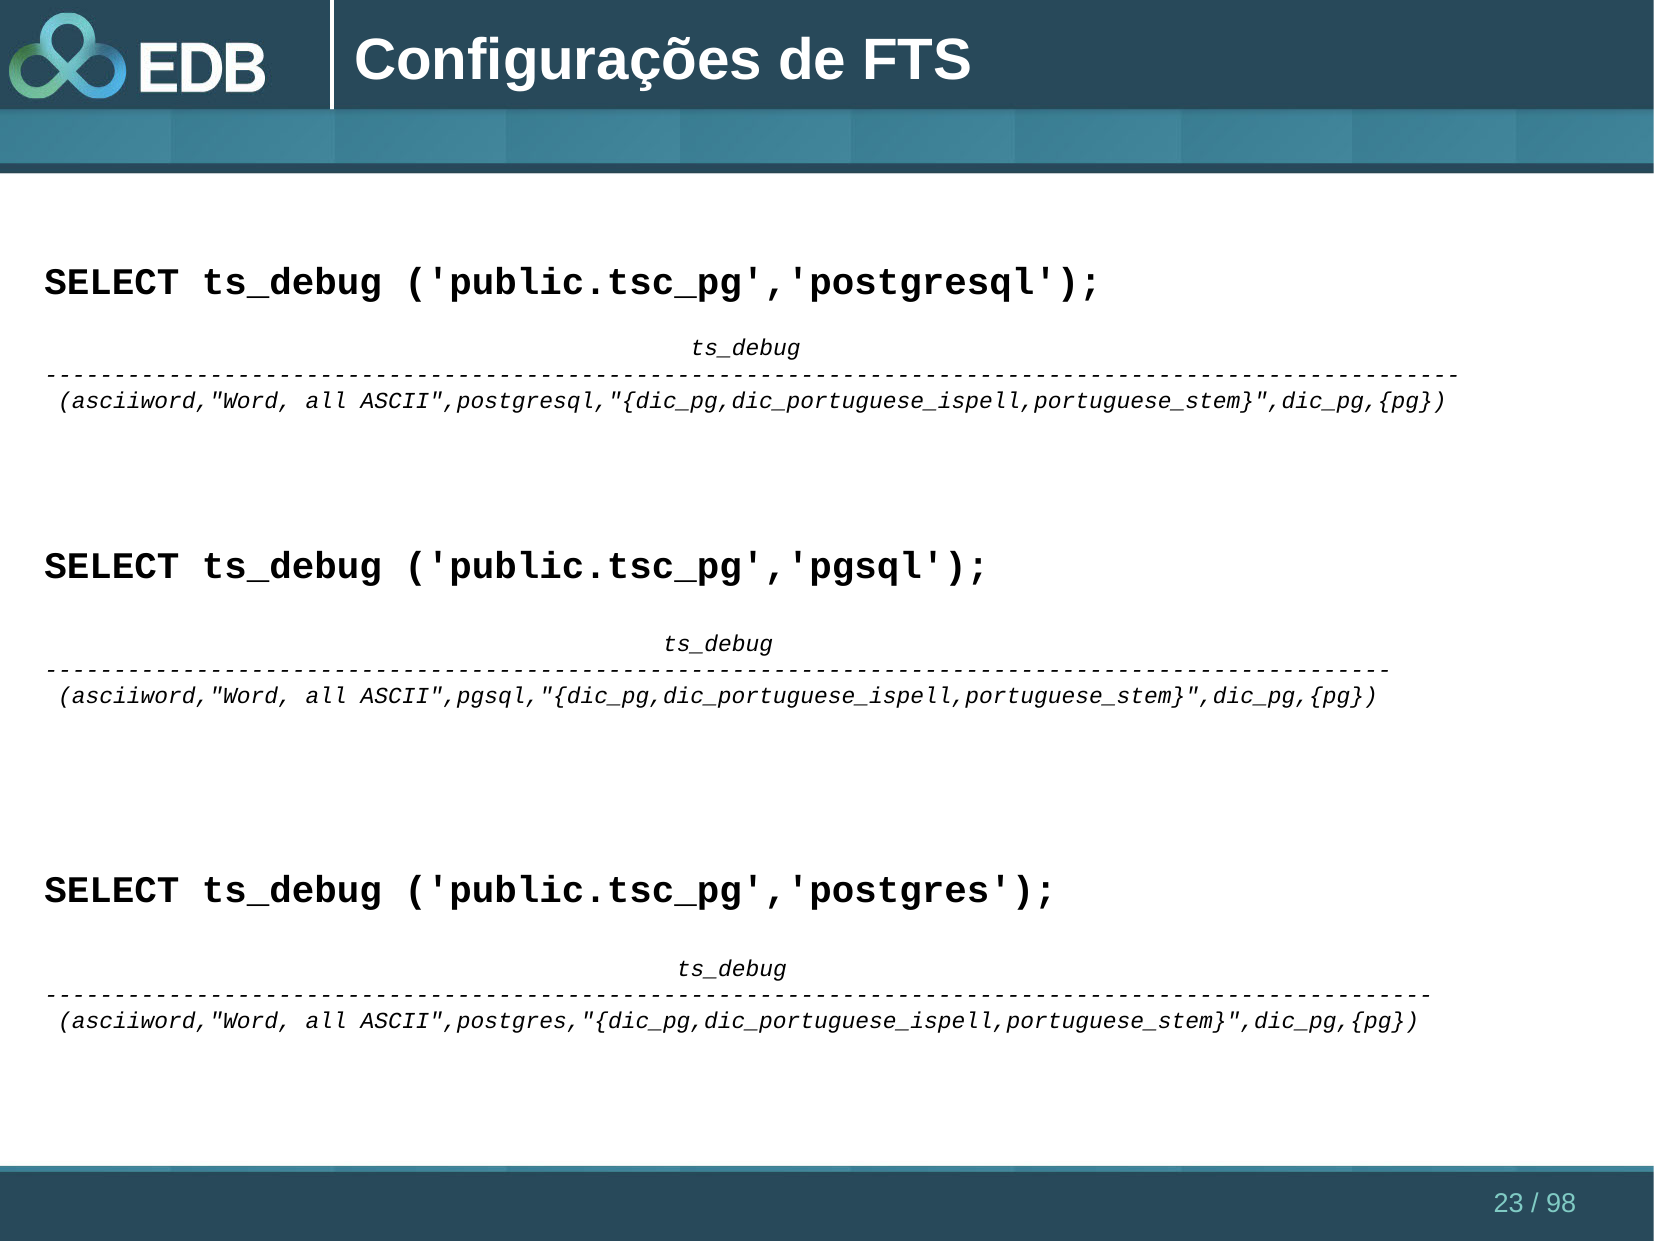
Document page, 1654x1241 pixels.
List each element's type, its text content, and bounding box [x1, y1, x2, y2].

text_box SELECT ts_debug ('public.tsc_pg','postgresql'); ts_debug ------------------------------------------------------------------------------------------------------- (asciiword,"Word, all ASCII",postgresql,"{dic_pg,dic_portuguese_ispell,portuguese_stem}",dic_pg,{pg}) [29, 256, 1565, 423]
title Configurações de FTS [354, 26, 1595, 92]
text_box SELECT ts_debug ('public.tsc_pg','pgsql'); ts_debug -------------------------------------------------------------------------------------------------- (asciiword,"Word, all ASCII",pgsql,"{dic_pg,dic_portuguese_ispell,portuguese_stem}",dic_pg,{pg}) [29, 539, 1506, 719]
text_box SELECT ts_debug ('public.tsc_pg','postgres'); ts_debug ----------------------------------------------------------------------------------------------------- (asciiword,"Word, all ASCII",postgres,"{dic_pg,dic_portuguese_ispell,portuguese_stem}",dic_pg,{pg}) [29, 864, 1506, 1044]
picture [0, 0, 1654, 1241]
